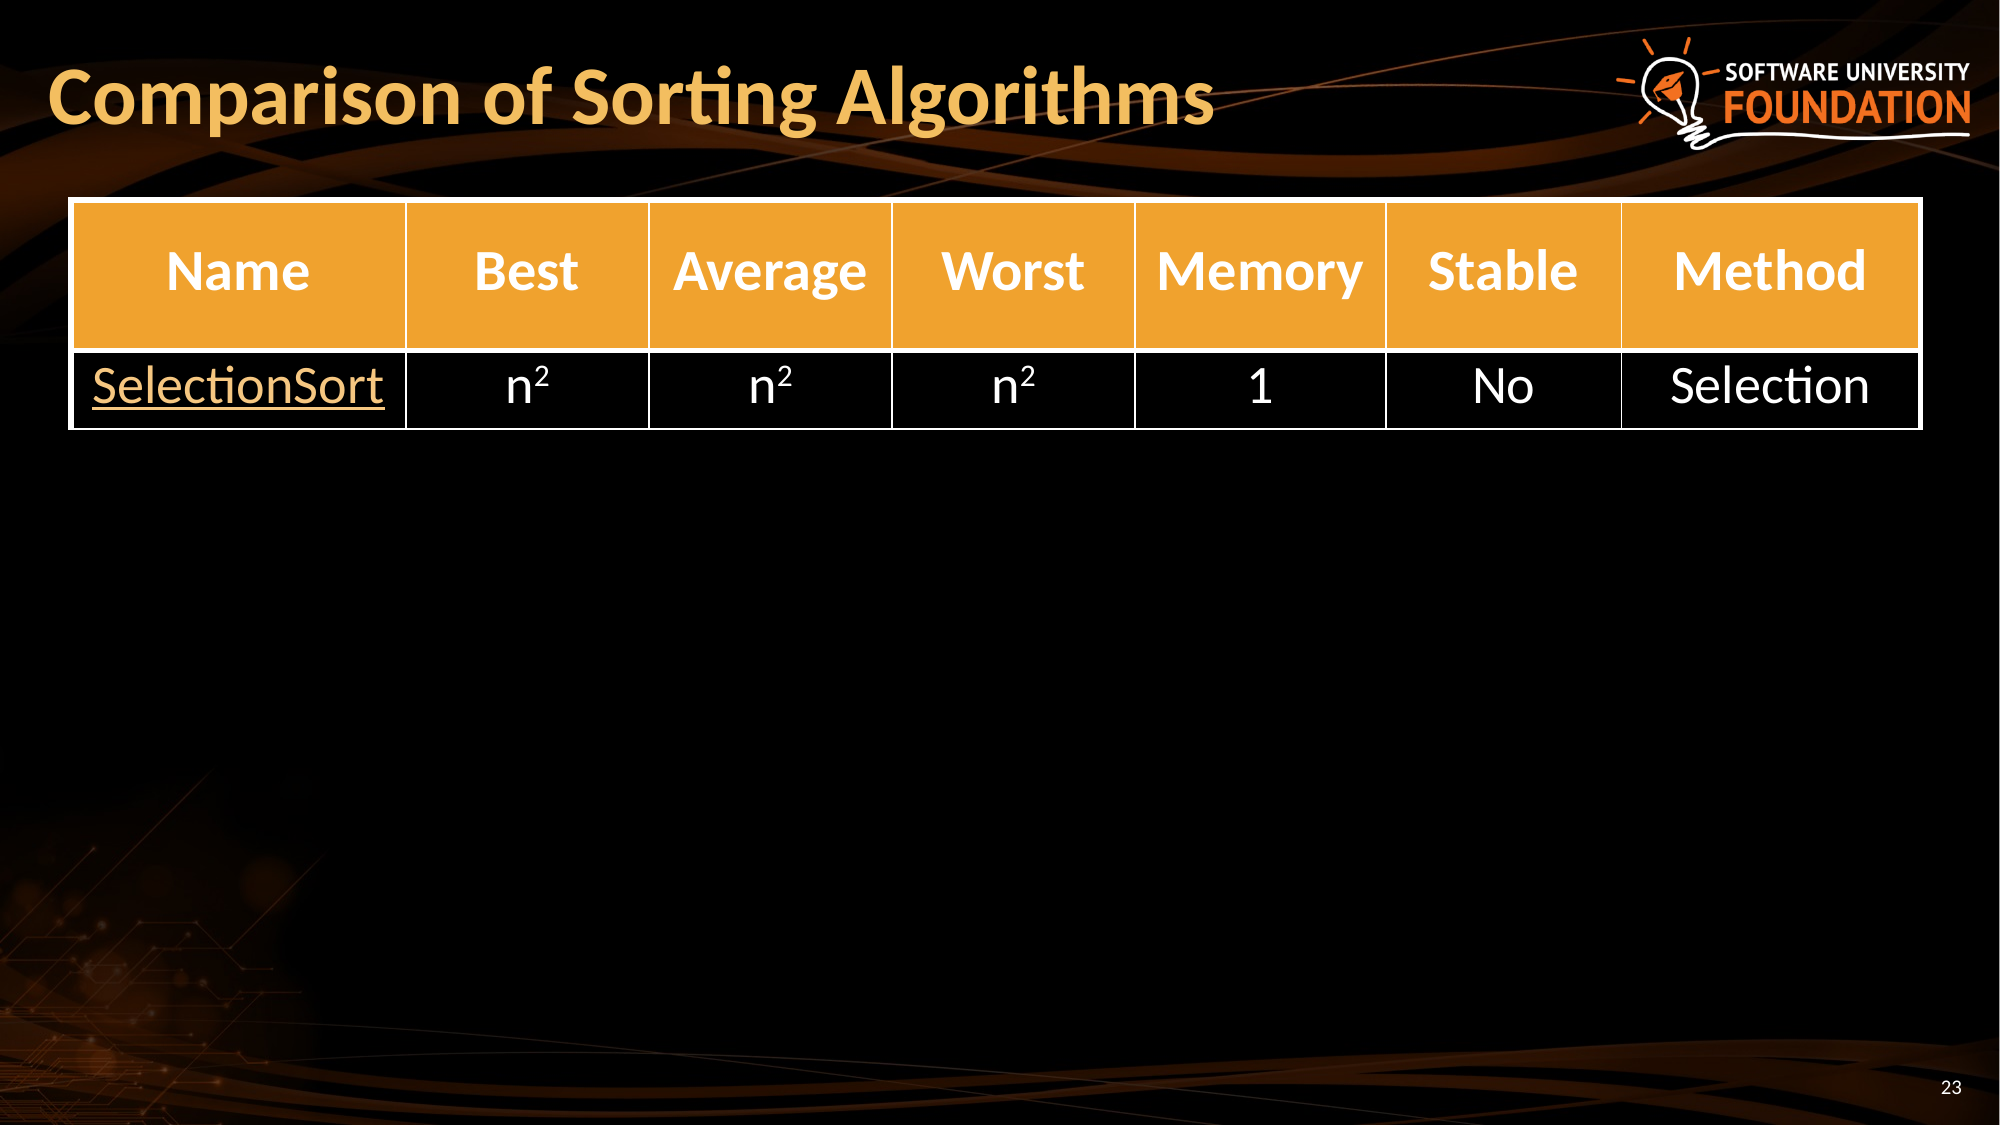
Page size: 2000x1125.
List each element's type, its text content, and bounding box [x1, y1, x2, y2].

table_cell SelectionSort [74, 353, 405, 428]
table_header Stable [1387, 203, 1621, 348]
table_header Memory [1136, 203, 1385, 348]
table_cell Selection [1622, 353, 1918, 428]
picture [0, 0, 2000, 1125]
table_header Best [407, 203, 648, 348]
slide_number <number> [1897, 1070, 1968, 1103]
table_cell No [1387, 353, 1621, 428]
table_cell n2 [650, 353, 891, 428]
table_cell 1 [1136, 353, 1385, 428]
table_cell n2 [407, 353, 648, 428]
table_cell n2 [893, 353, 1134, 428]
table_header Name [74, 203, 405, 348]
table_header Worst [893, 203, 1134, 348]
table_header Average [650, 203, 891, 348]
title Comparison of Sorting Algorithms [30, 6, 1602, 189]
table_header Method [1622, 203, 1918, 348]
